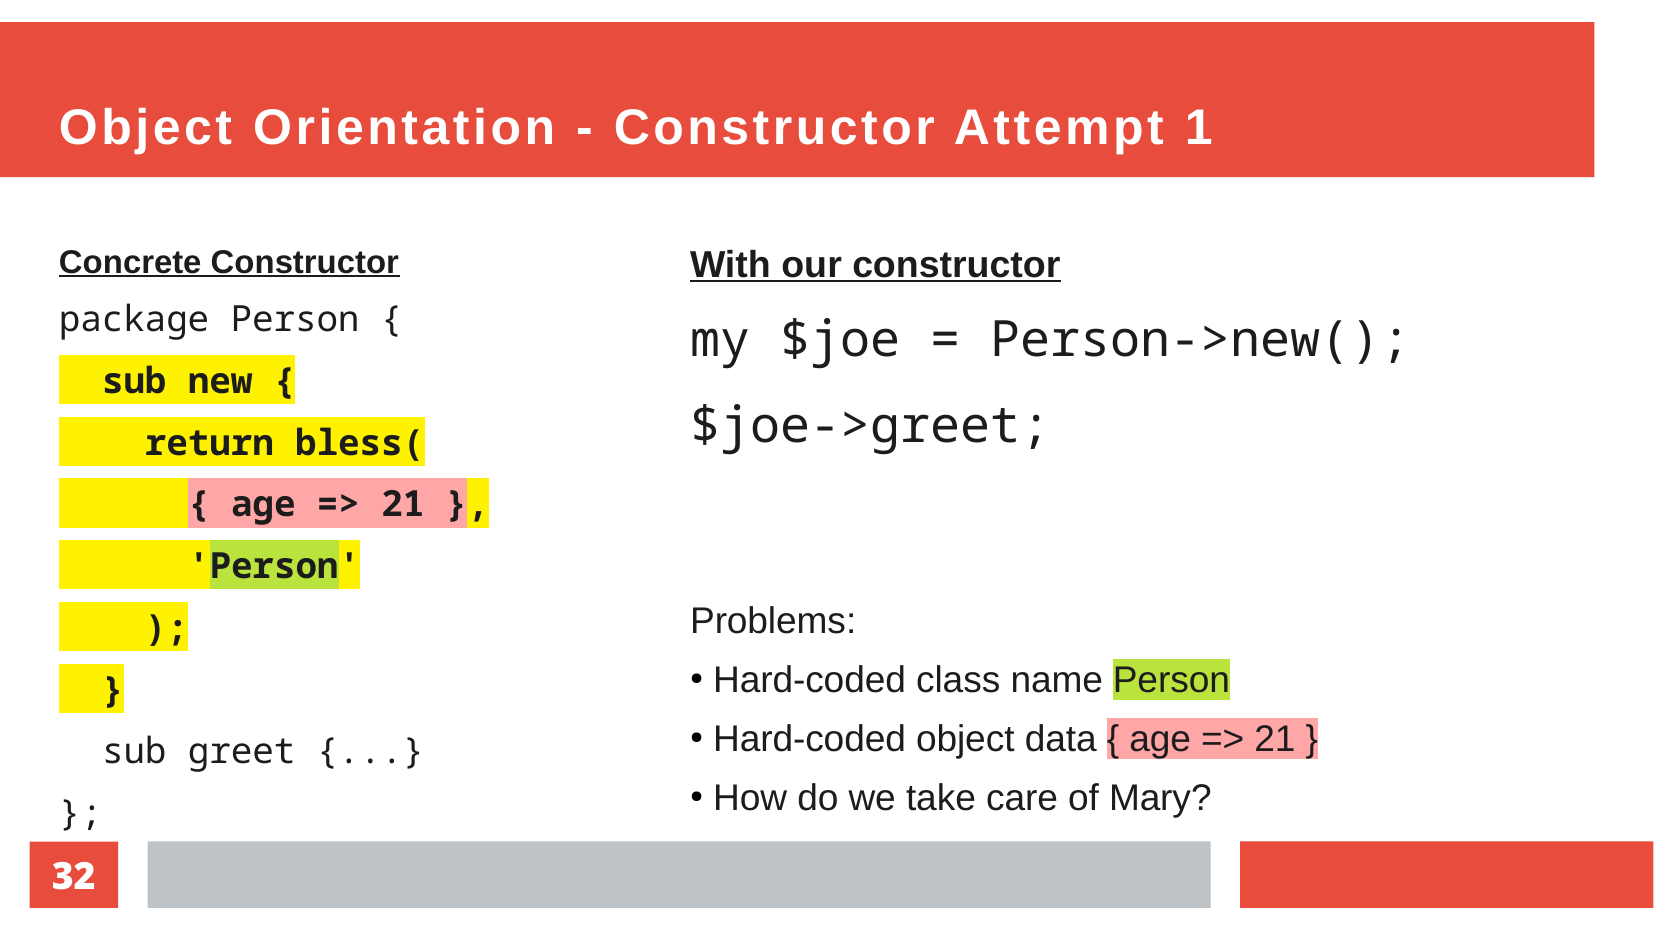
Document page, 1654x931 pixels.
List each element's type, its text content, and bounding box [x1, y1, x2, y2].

list Problems: Hard-coded class name Person Hard-coded object data { age => 21 } How do we take care of Mary? [690, 600, 1566, 819]
list With our constructor my $joe = Person->new(); $joe->greet; [690, 243, 1566, 571]
list Concrete Constructor package Person { sub new { return bless( { age => 21 }, 'Person' ); } sub greet {...} }; [59, 243, 691, 841]
title Object Orientation - Constructor Attempt 1 [59, 44, 1595, 156]
